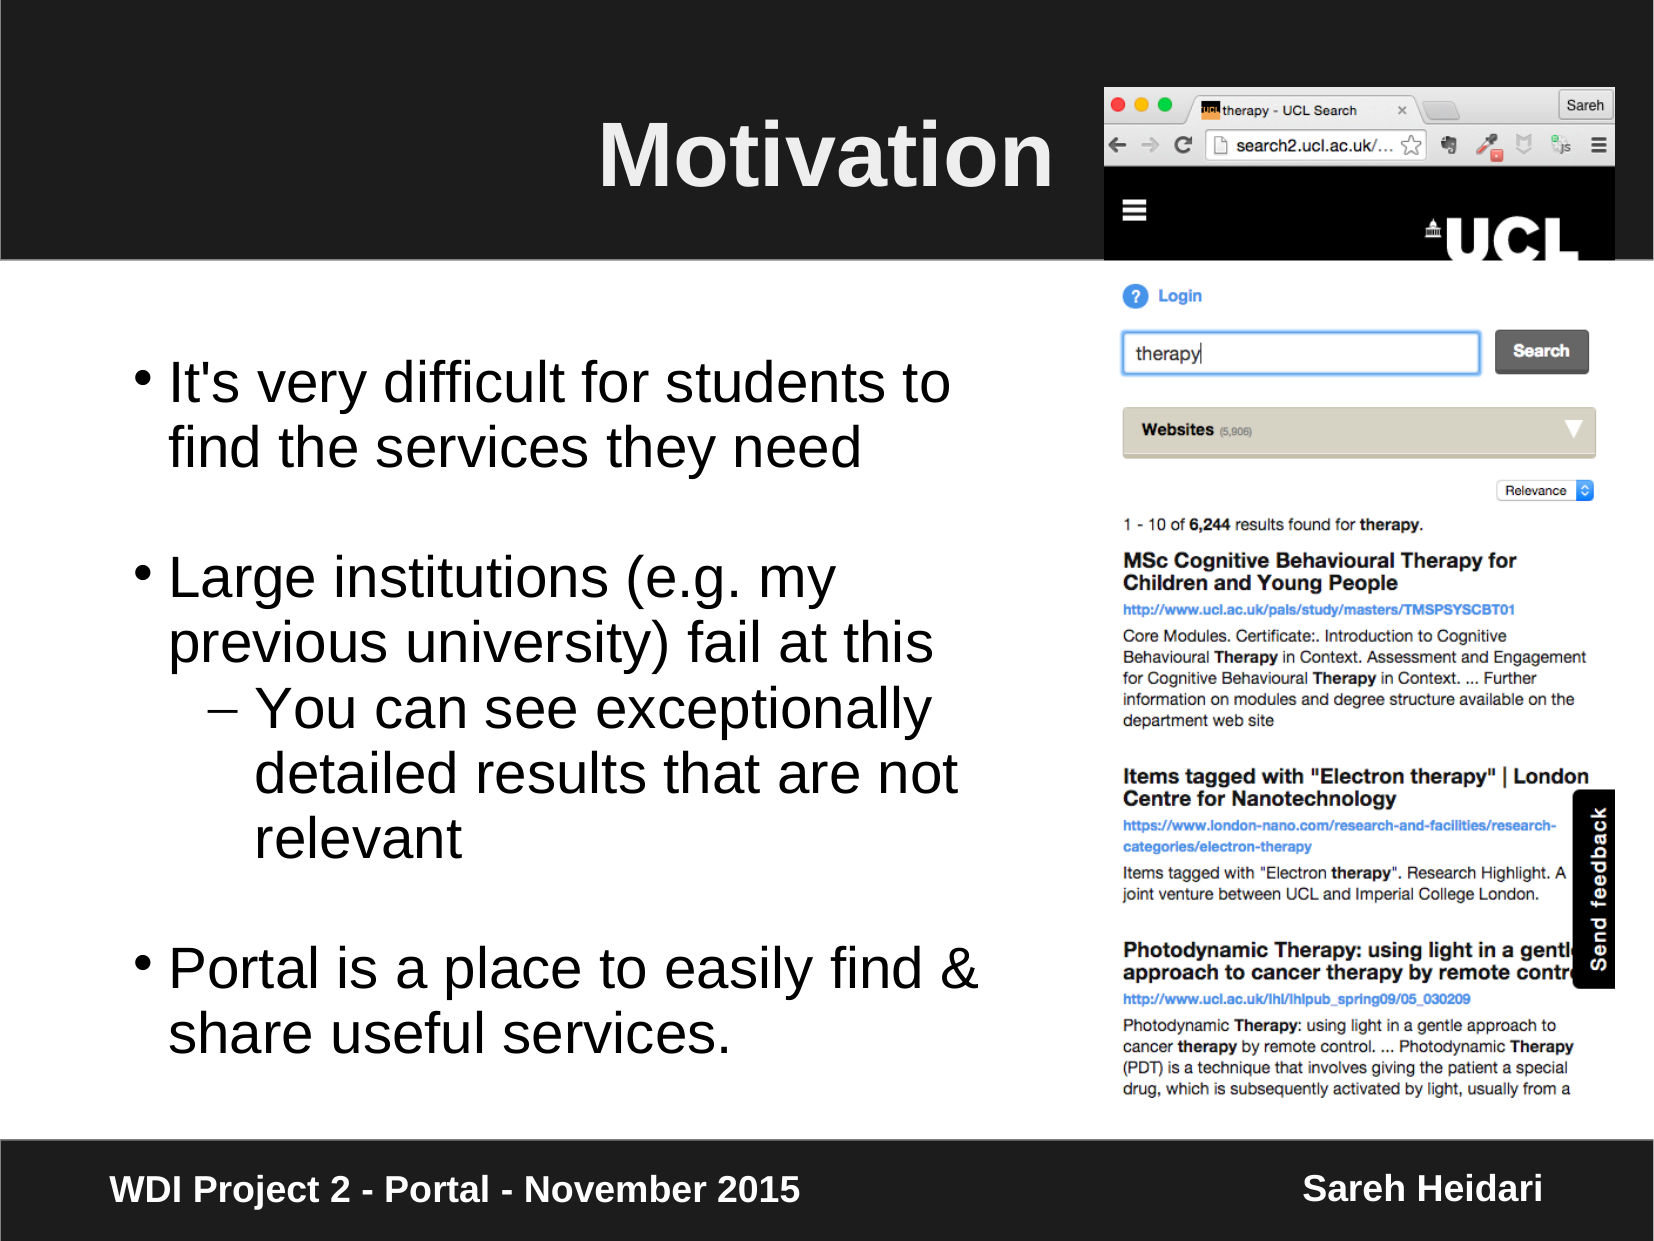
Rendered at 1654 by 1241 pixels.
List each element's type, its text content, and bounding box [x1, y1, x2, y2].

text_box It's very difficult for students to find the services they need Large institutions (e.g. my previous university) fail at this You can see exceptionally detailed results that are not relevant Portal is a place to easily find & share useful services. [118, 339, 1005, 745]
text_box WDI Project 2 - Portal - November 2015 [94, 1159, 863, 1241]
title Motivation [82, 49, 1571, 257]
text_box [0, 1139, 1654, 1241]
picture [1104, 87, 1615, 1098]
text_box Sareh Heidari [1287, 1157, 1607, 1241]
text_box [0, 0, 1654, 260]
